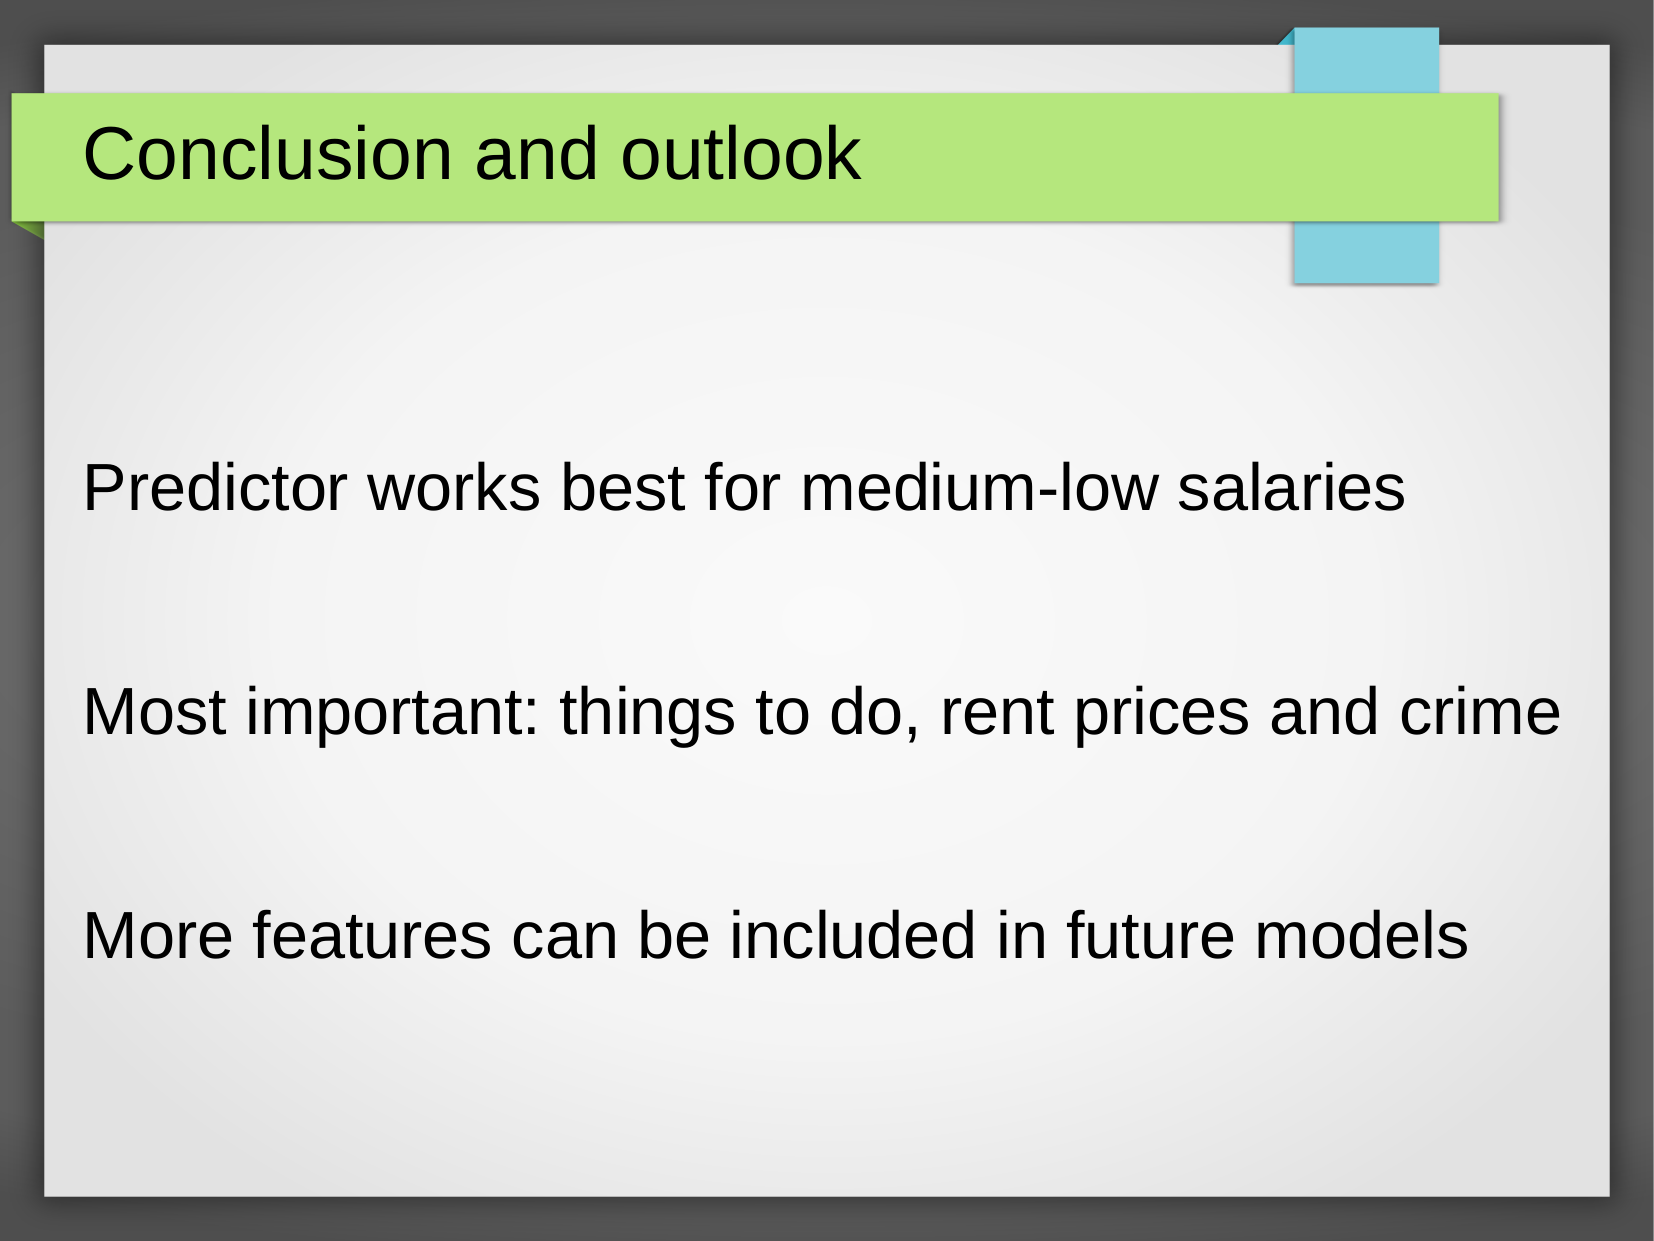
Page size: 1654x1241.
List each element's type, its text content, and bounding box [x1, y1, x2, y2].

title Conclusion and outlook [82, 94, 1264, 213]
subtitle Predictor works best for medium-low salaries Most important: things to do, rent prices and crime More features can be included in future models [82, 300, 1571, 1241]
picture [0, 0, 1654, 1241]
